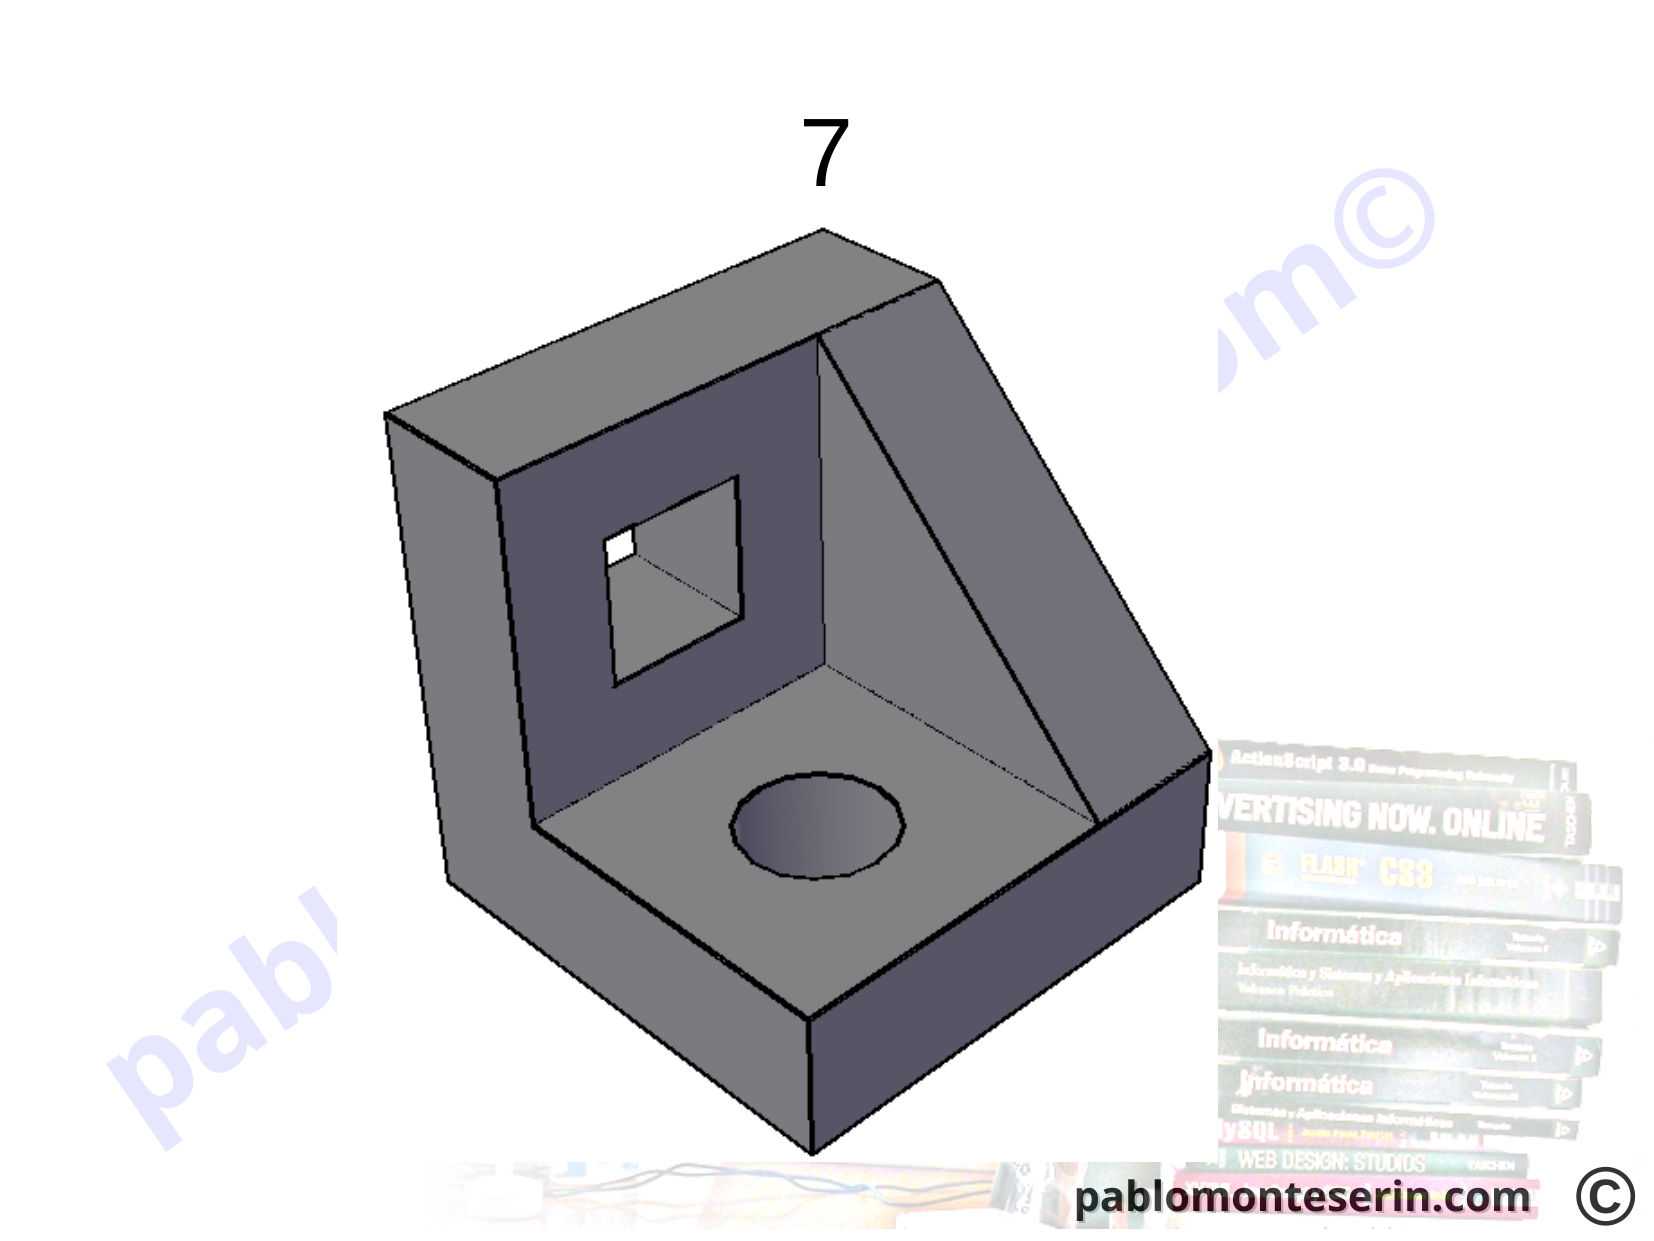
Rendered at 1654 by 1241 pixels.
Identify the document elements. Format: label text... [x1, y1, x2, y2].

title 7 [82, 49, 1571, 257]
picture [337, 212, 1654, 1229]
